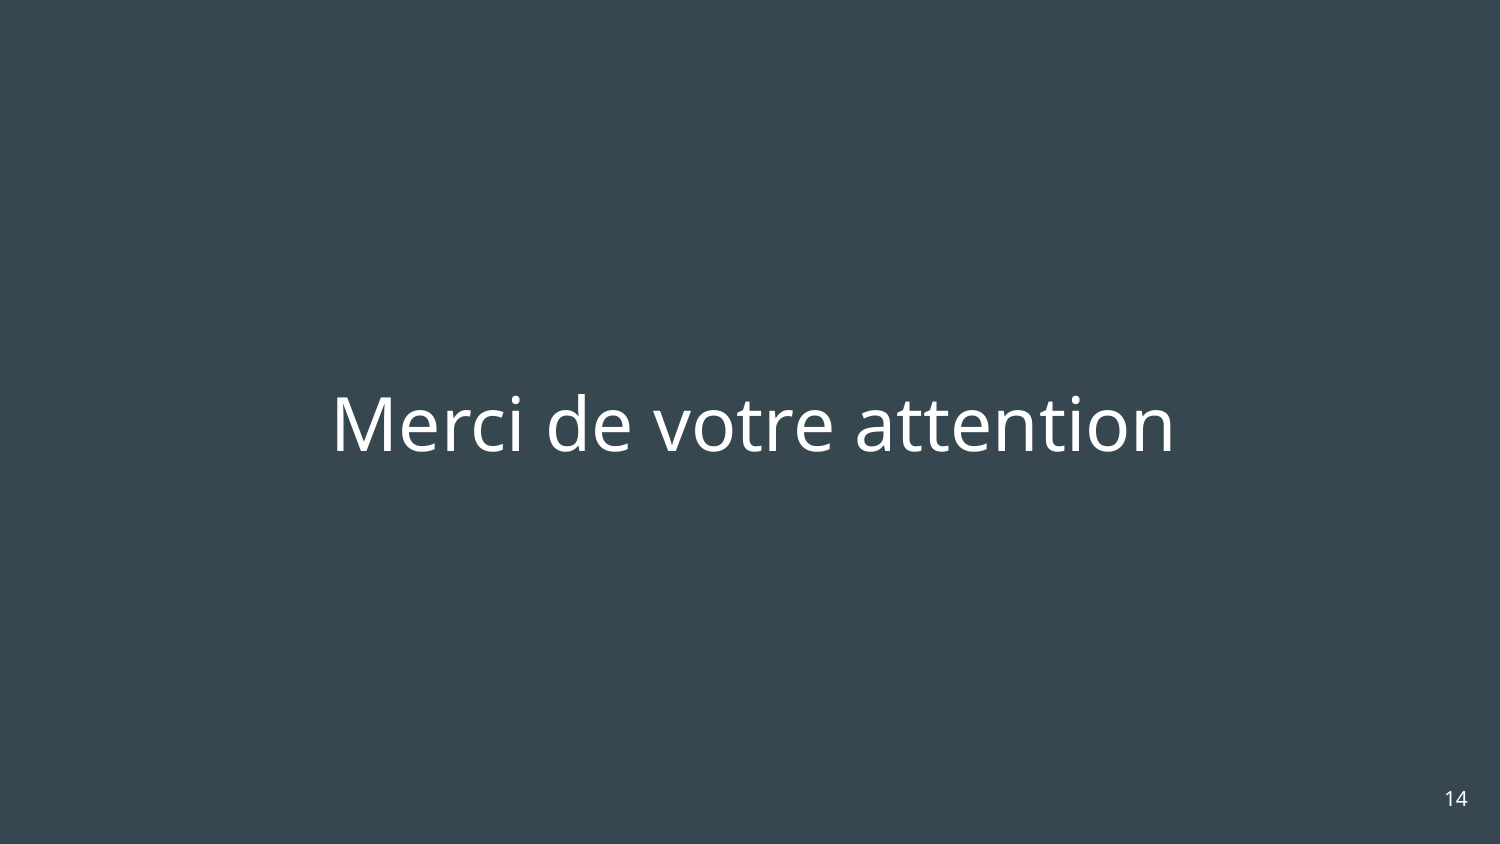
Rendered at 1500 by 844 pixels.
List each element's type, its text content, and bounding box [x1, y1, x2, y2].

slide_number <number> [1392, 767, 1483, 833]
title Merci de votre attention [110, 351, 1399, 493]
